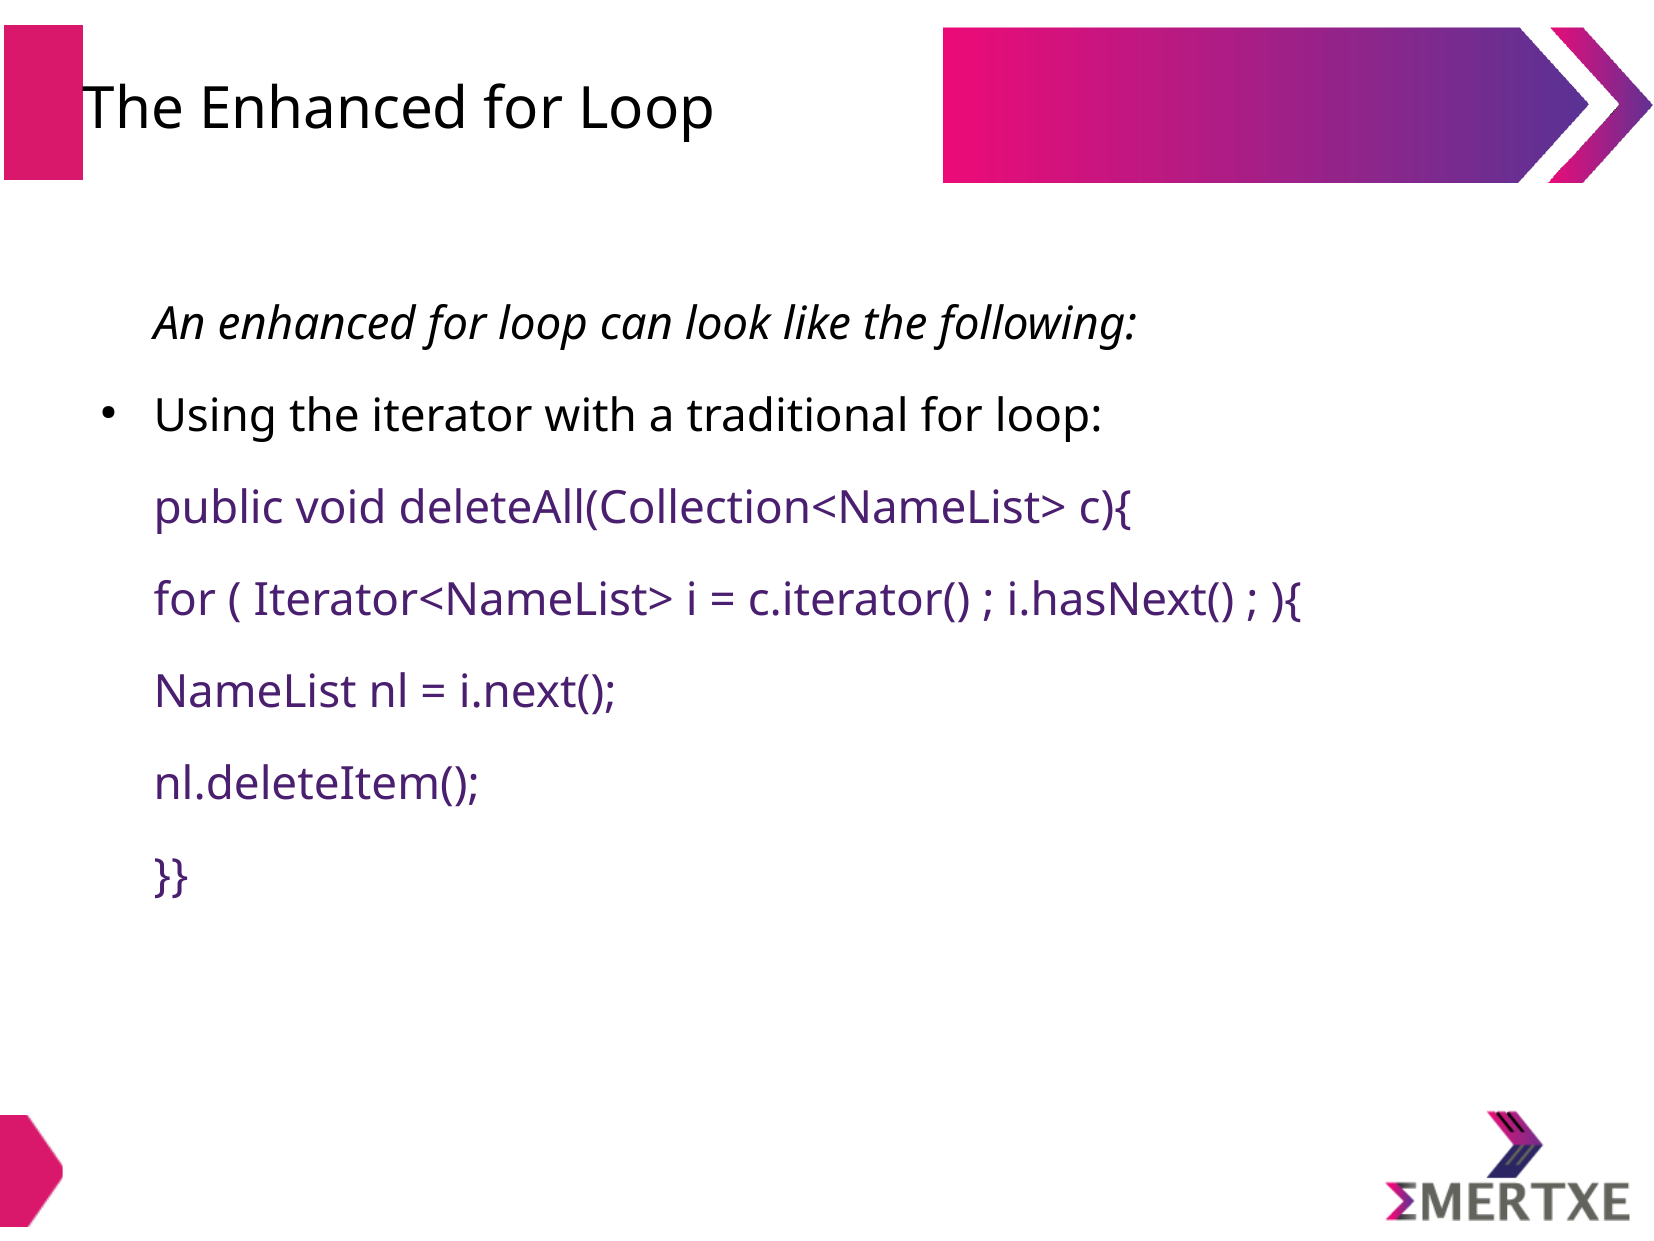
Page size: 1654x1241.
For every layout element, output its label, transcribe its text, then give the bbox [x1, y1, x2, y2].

title The Enhanced for Loop [82, 2, 1571, 210]
picture [1385, 1107, 1631, 1221]
list An enhanced for loop can look like the following: Using the iterator with a traditional for loop: public void deleteAll(Collection<NameList> c){ for ( Iterator<NameList> i = c.iterator() ; i.hasNext() ; ){ NameList nl = i.next(); nl.deleteItem(); }} [82, 290, 1571, 1010]
picture [1571, 27, 1653, 183]
